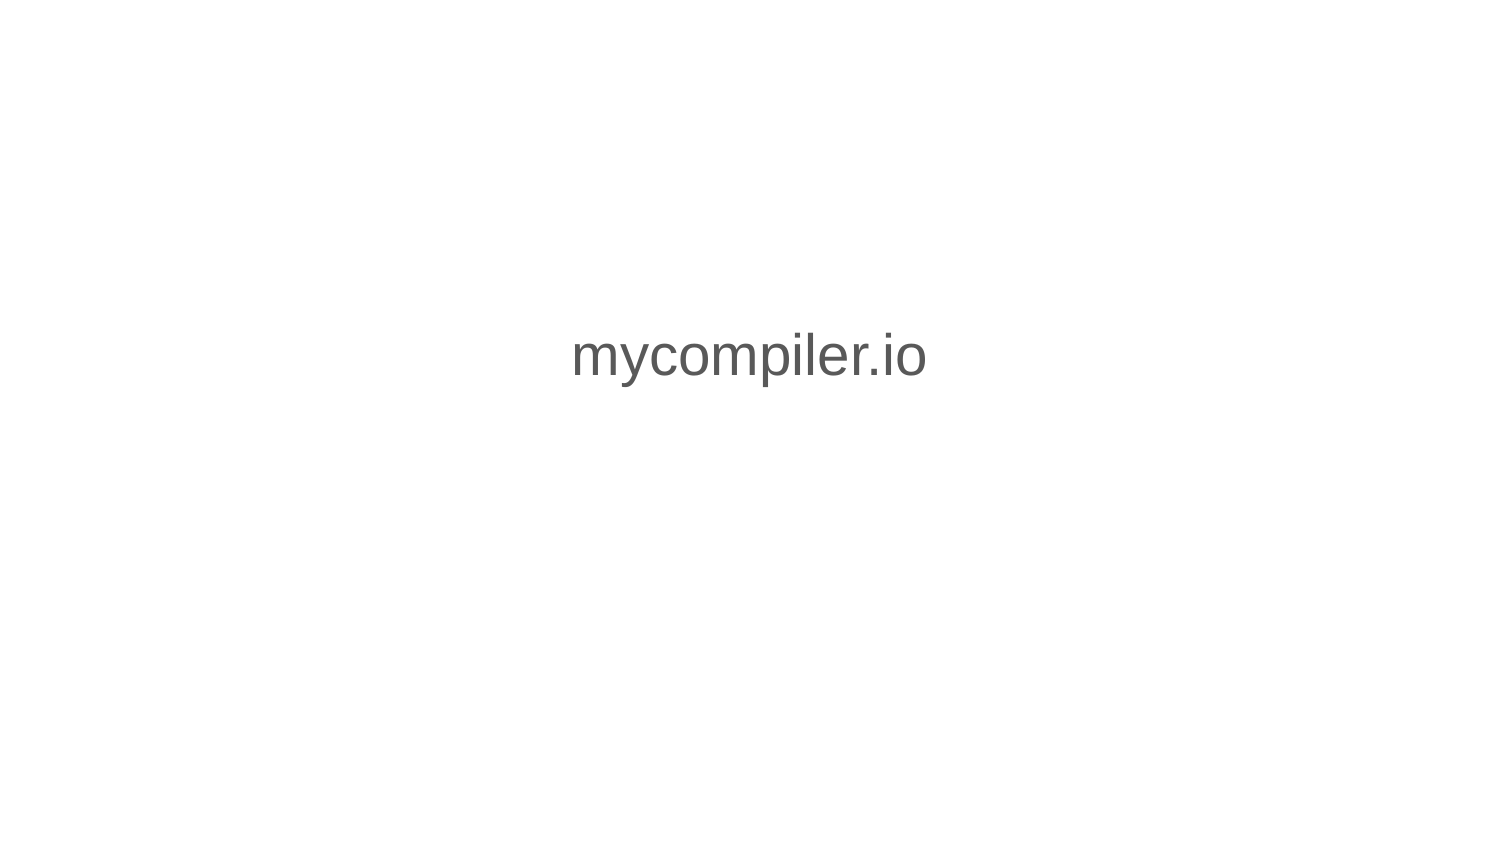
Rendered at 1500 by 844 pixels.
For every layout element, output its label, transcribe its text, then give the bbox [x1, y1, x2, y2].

subtitle mycompiler.io [51, 302, 1449, 433]
